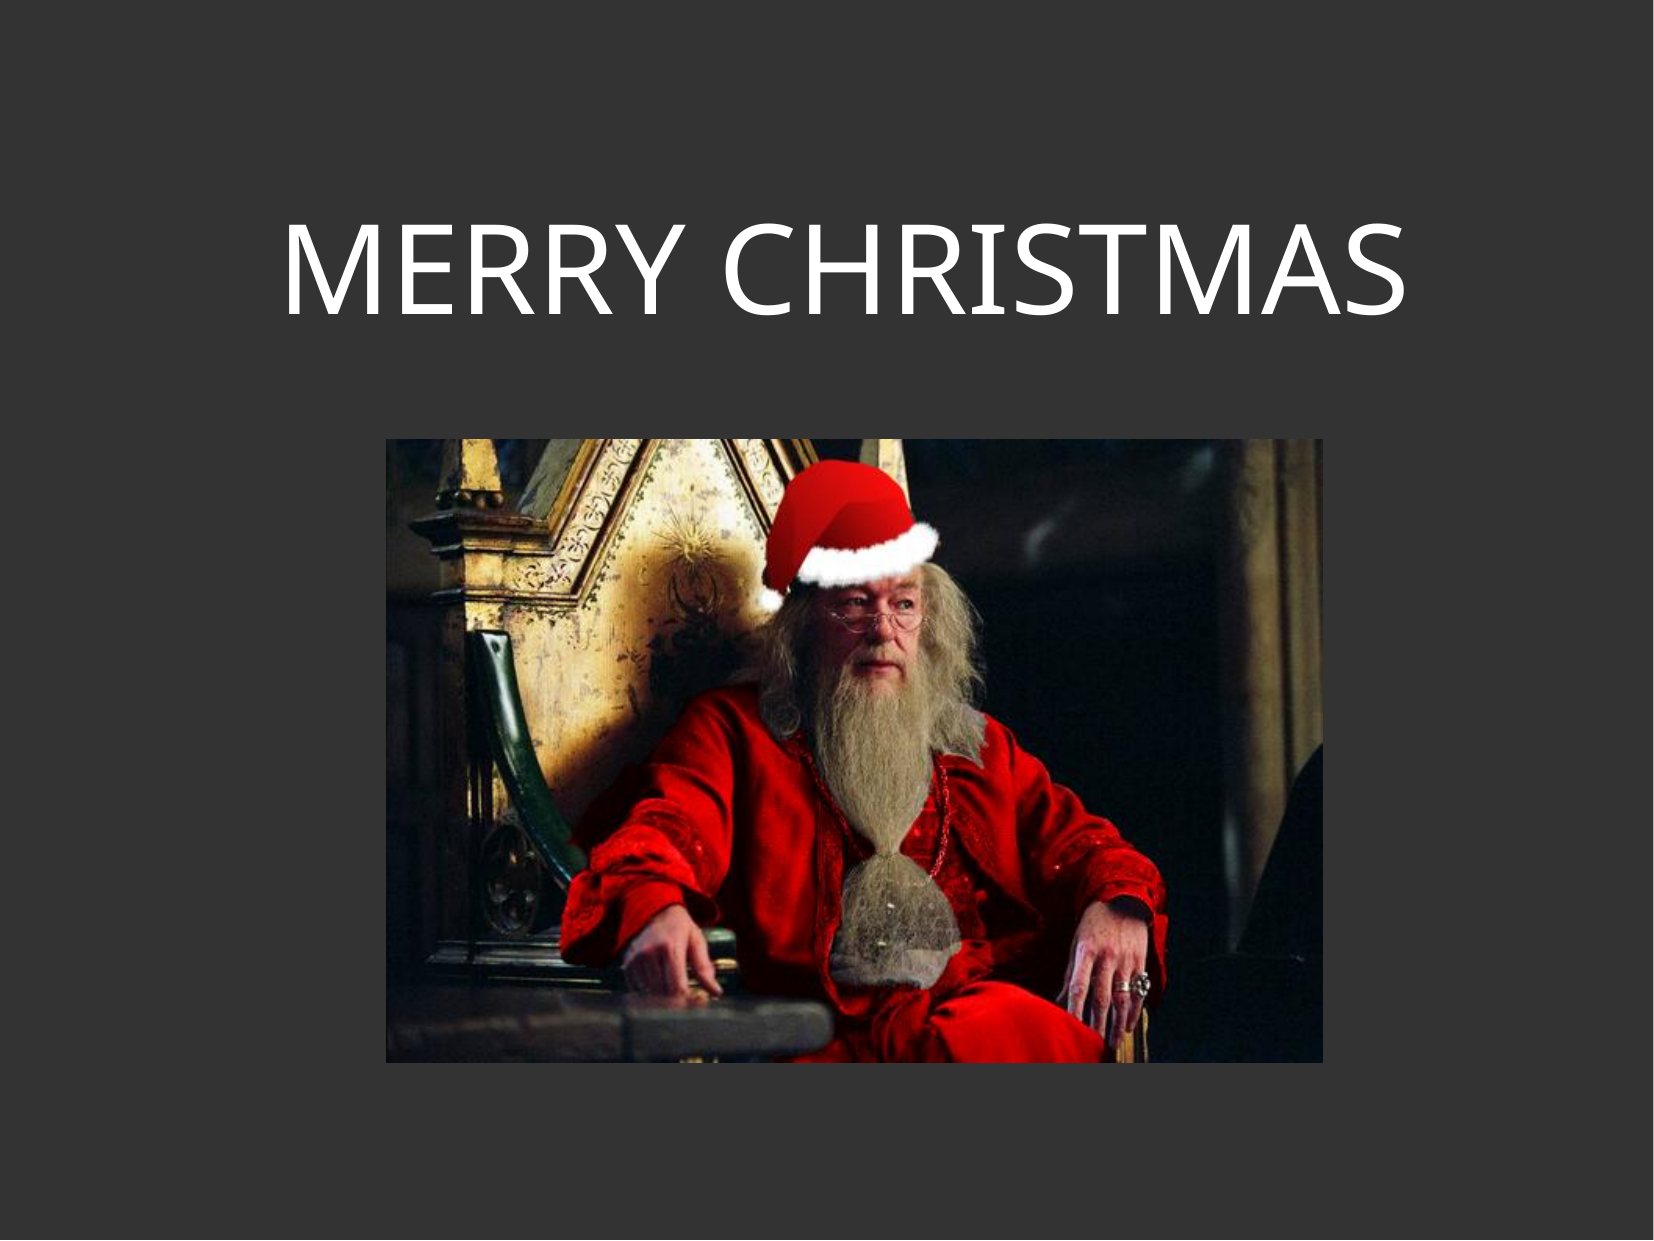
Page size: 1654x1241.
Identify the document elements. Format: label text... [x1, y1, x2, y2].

picture [386, 439, 1323, 1063]
title MERRY CHRISTMAS [82, 59, 1571, 473]
